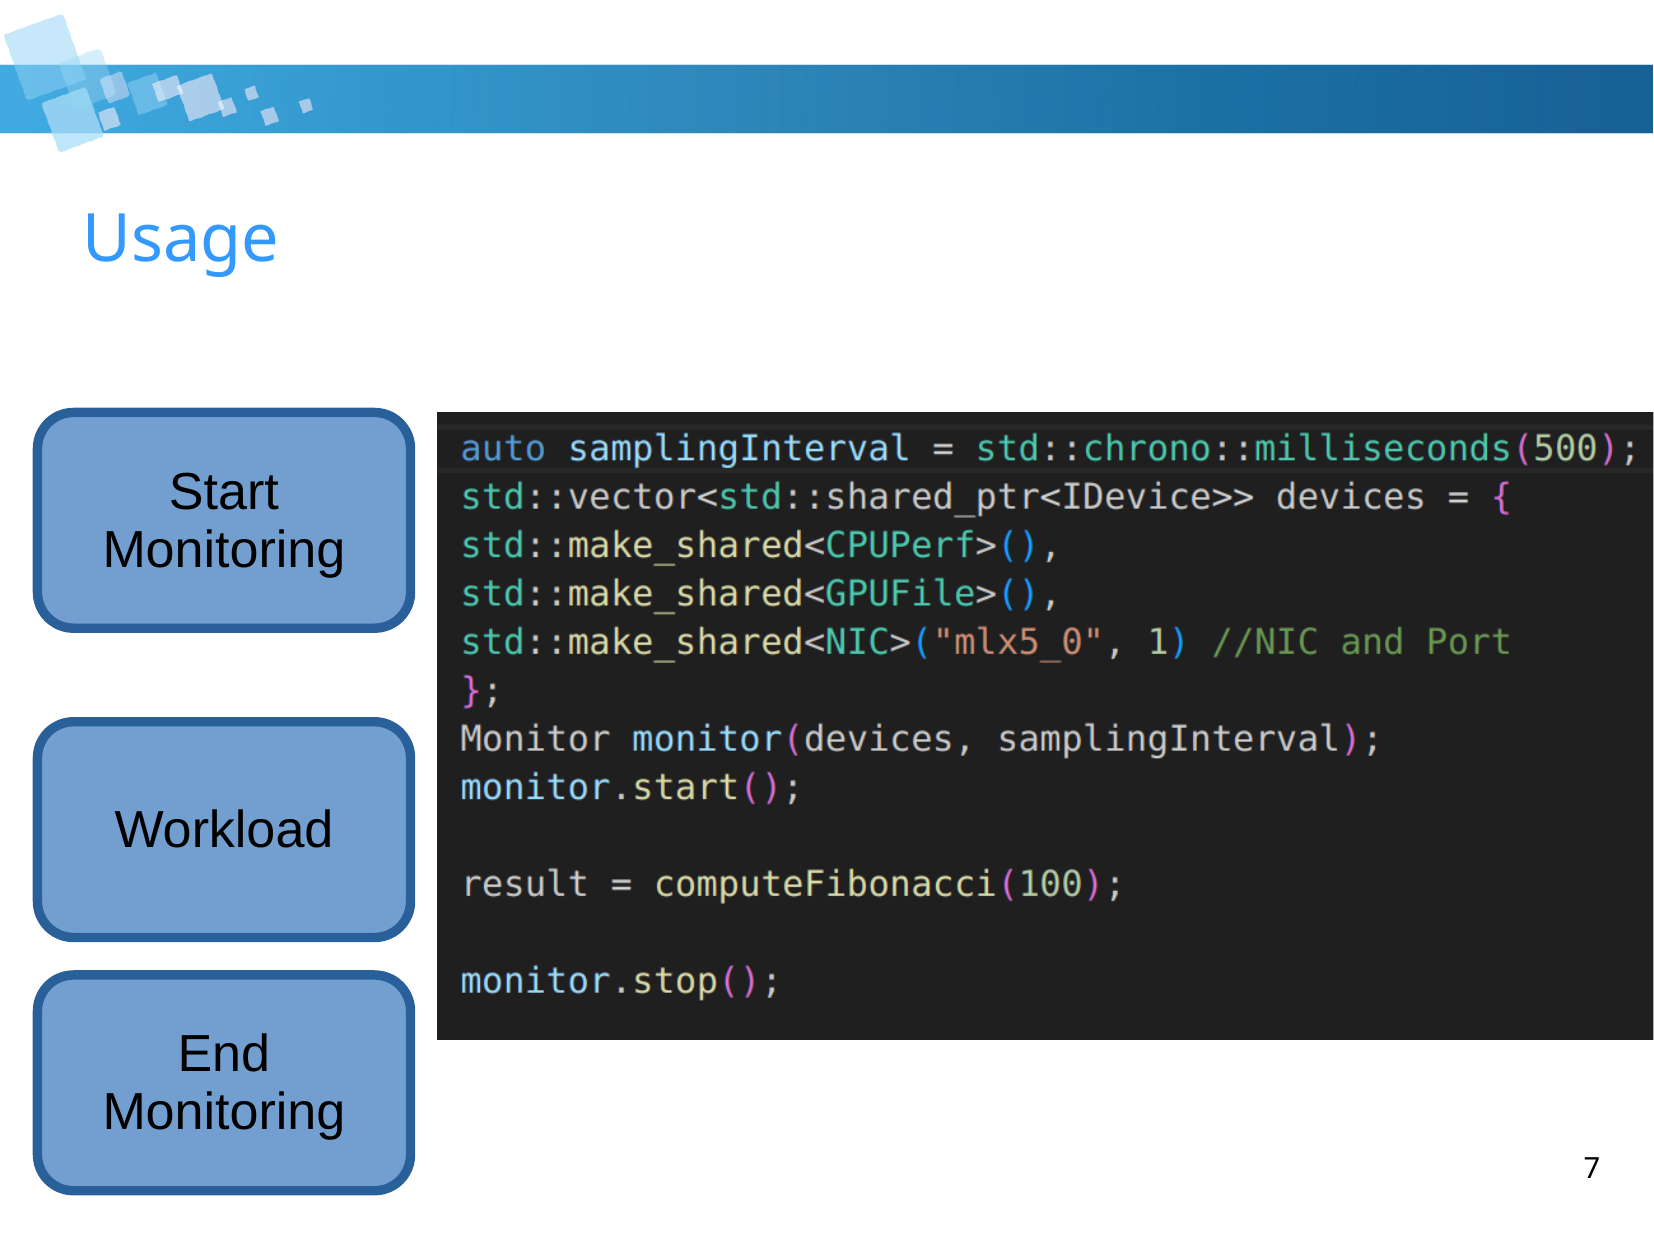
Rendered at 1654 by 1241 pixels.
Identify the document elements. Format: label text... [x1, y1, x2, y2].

picture [0, 0, 1654, 1238]
text_box Workload [37, 721, 411, 938]
title Usage [82, 132, 1571, 340]
text_box Start Monitoring [37, 412, 411, 629]
text_box End Monitoring [37, 974, 411, 1191]
